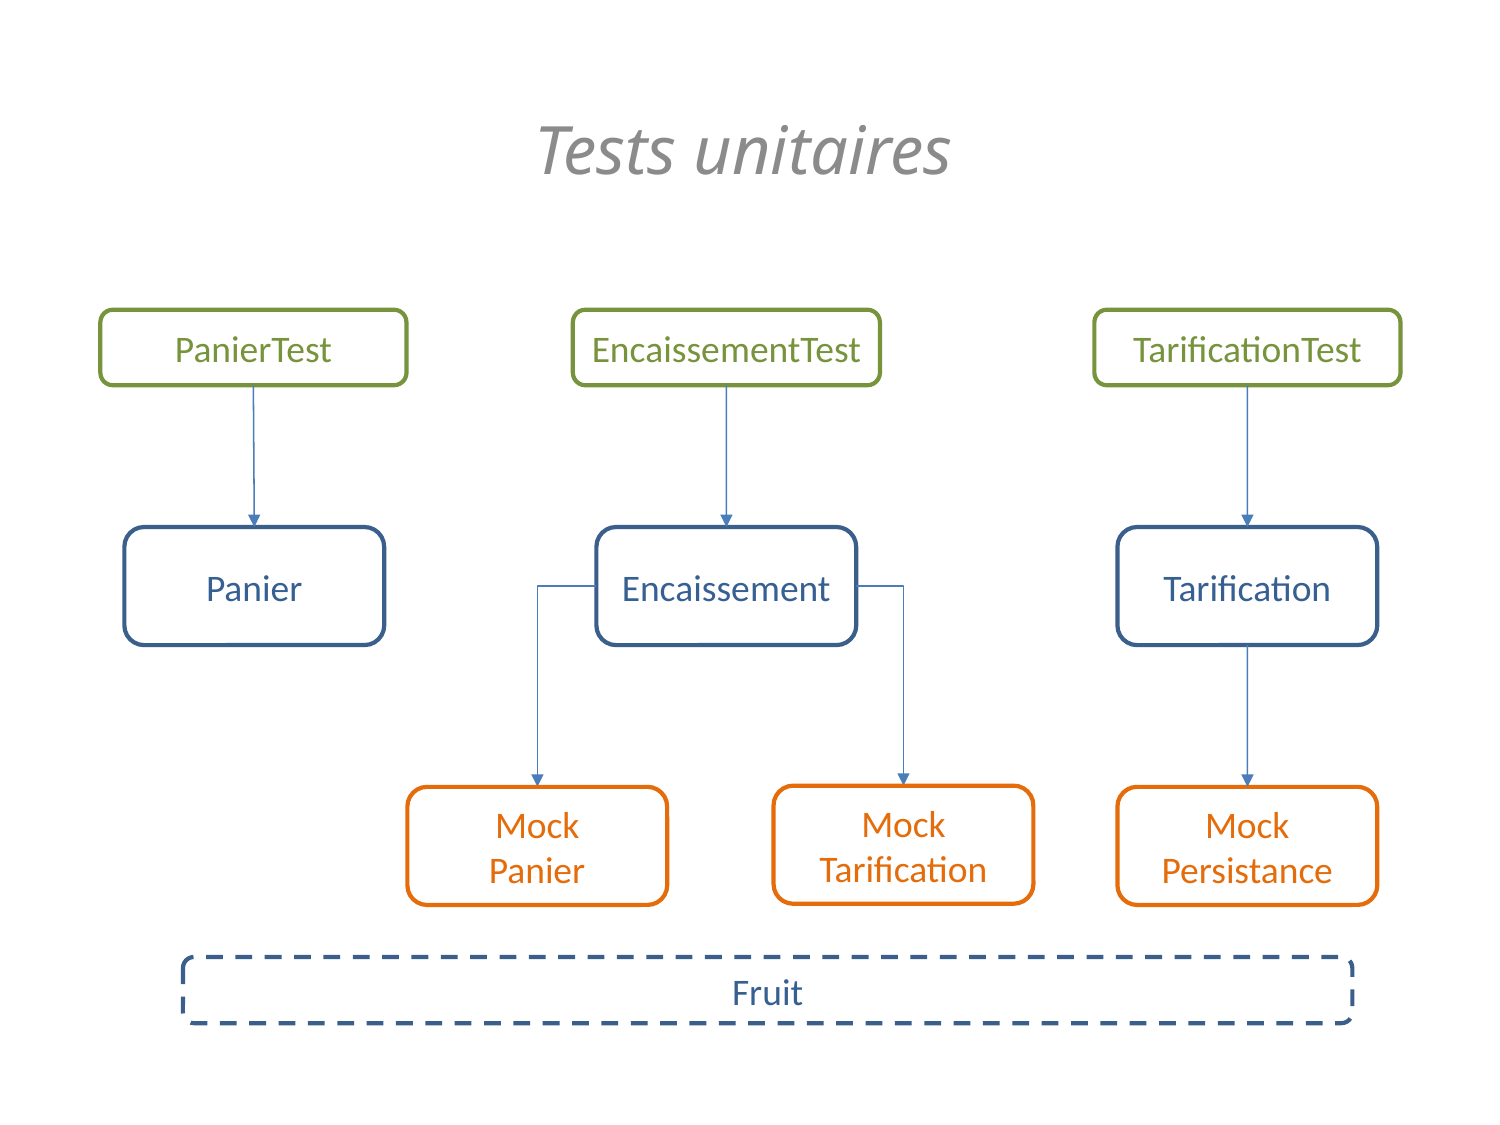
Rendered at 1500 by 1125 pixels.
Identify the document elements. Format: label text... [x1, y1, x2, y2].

text_box Fruit [182, 956, 1353, 1024]
text_box Encaissement [596, 527, 857, 646]
text_box PanierTest [100, 309, 407, 386]
text_box Panier [124, 527, 385, 646]
text_box Mock Persistance [1117, 786, 1378, 905]
text_box Tests unitaires [41, 100, 1447, 196]
text_box TarificationTest [1094, 309, 1401, 386]
text_box Mock Panier [407, 786, 668, 905]
text_box Tarification [1117, 527, 1378, 646]
text_box Mock Tarification [773, 785, 1034, 904]
text_box EncaissementTest [572, 309, 880, 386]
